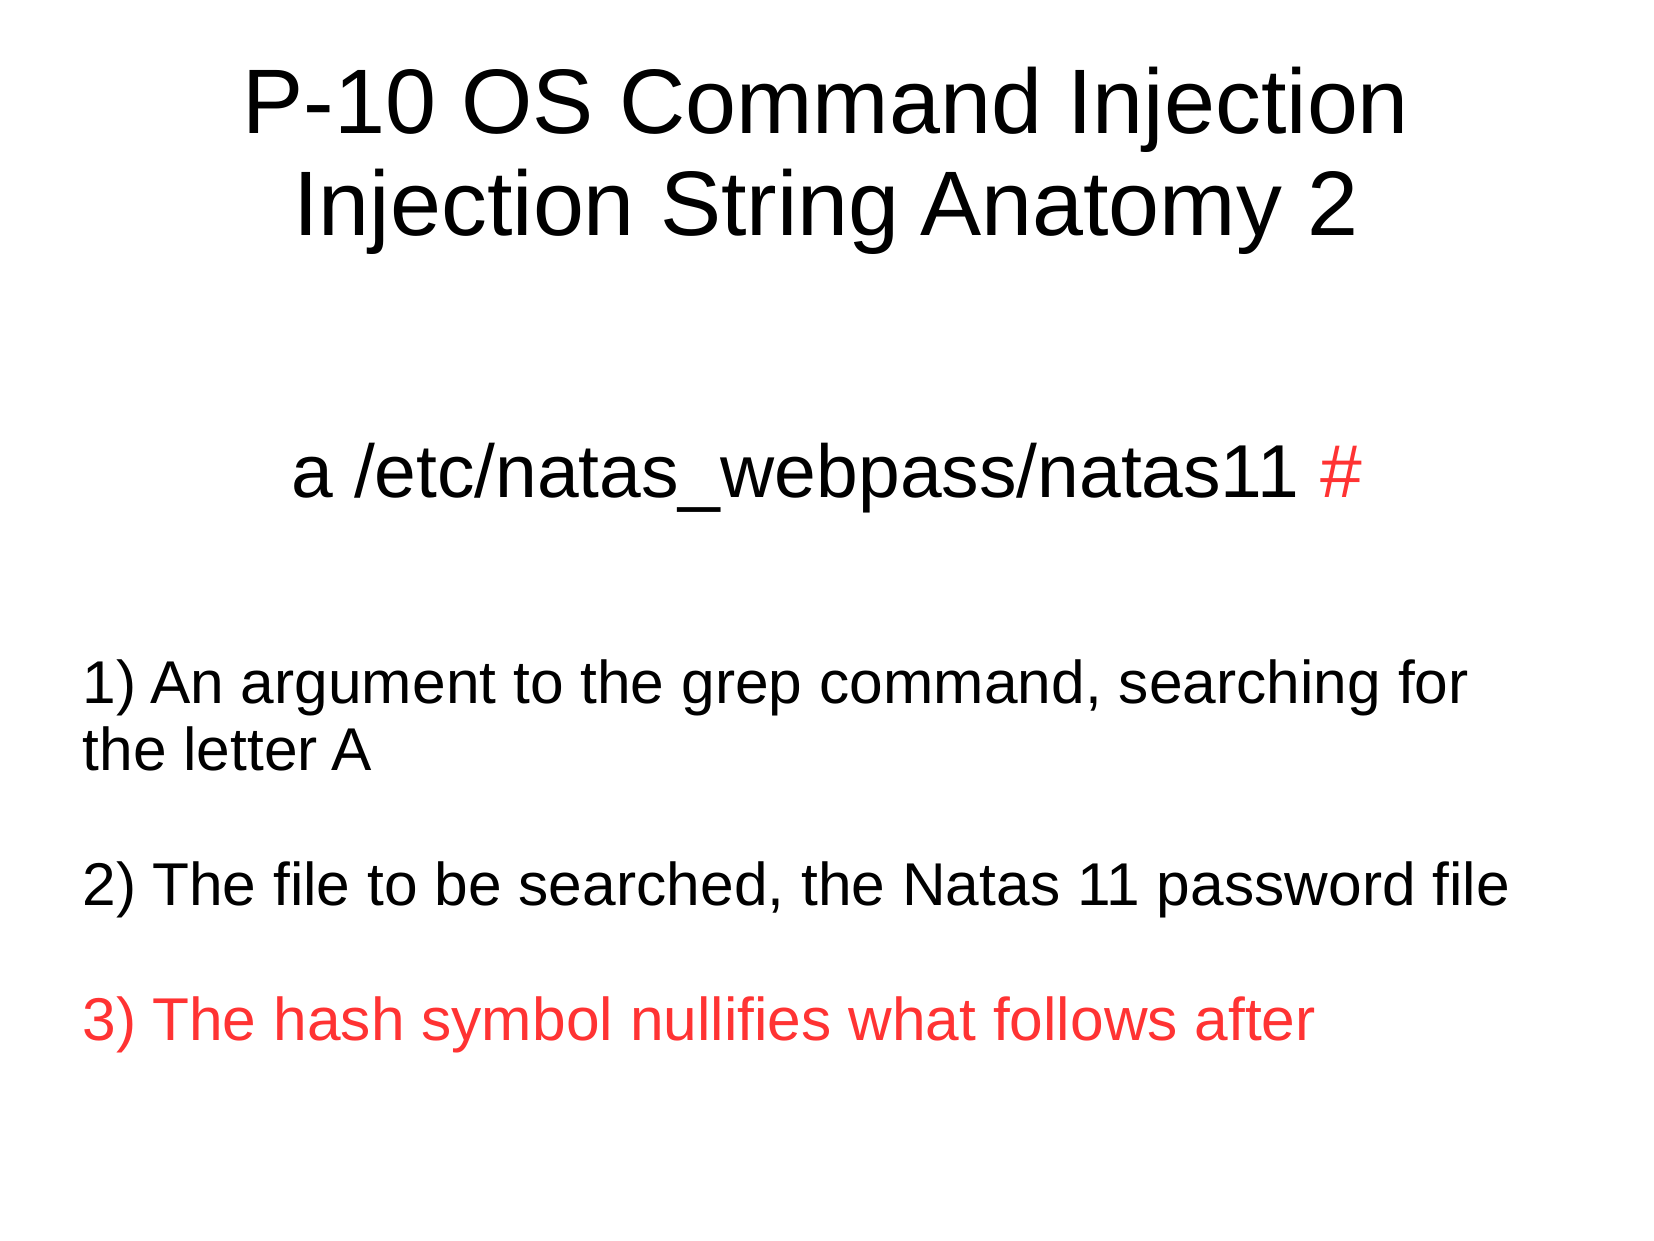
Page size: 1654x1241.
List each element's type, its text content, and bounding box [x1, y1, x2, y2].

title P-10 OS Command Injection Injection String Anatomy 2 [82, 49, 1571, 257]
subtitle a /etc/natas_webpass/natas11 # 1) An argument to the grep command, searching for the letter A 2) The file to be searched, the Natas 11 password file 3) The hash symbol nullifies what follows after [82, 290, 1571, 1109]
